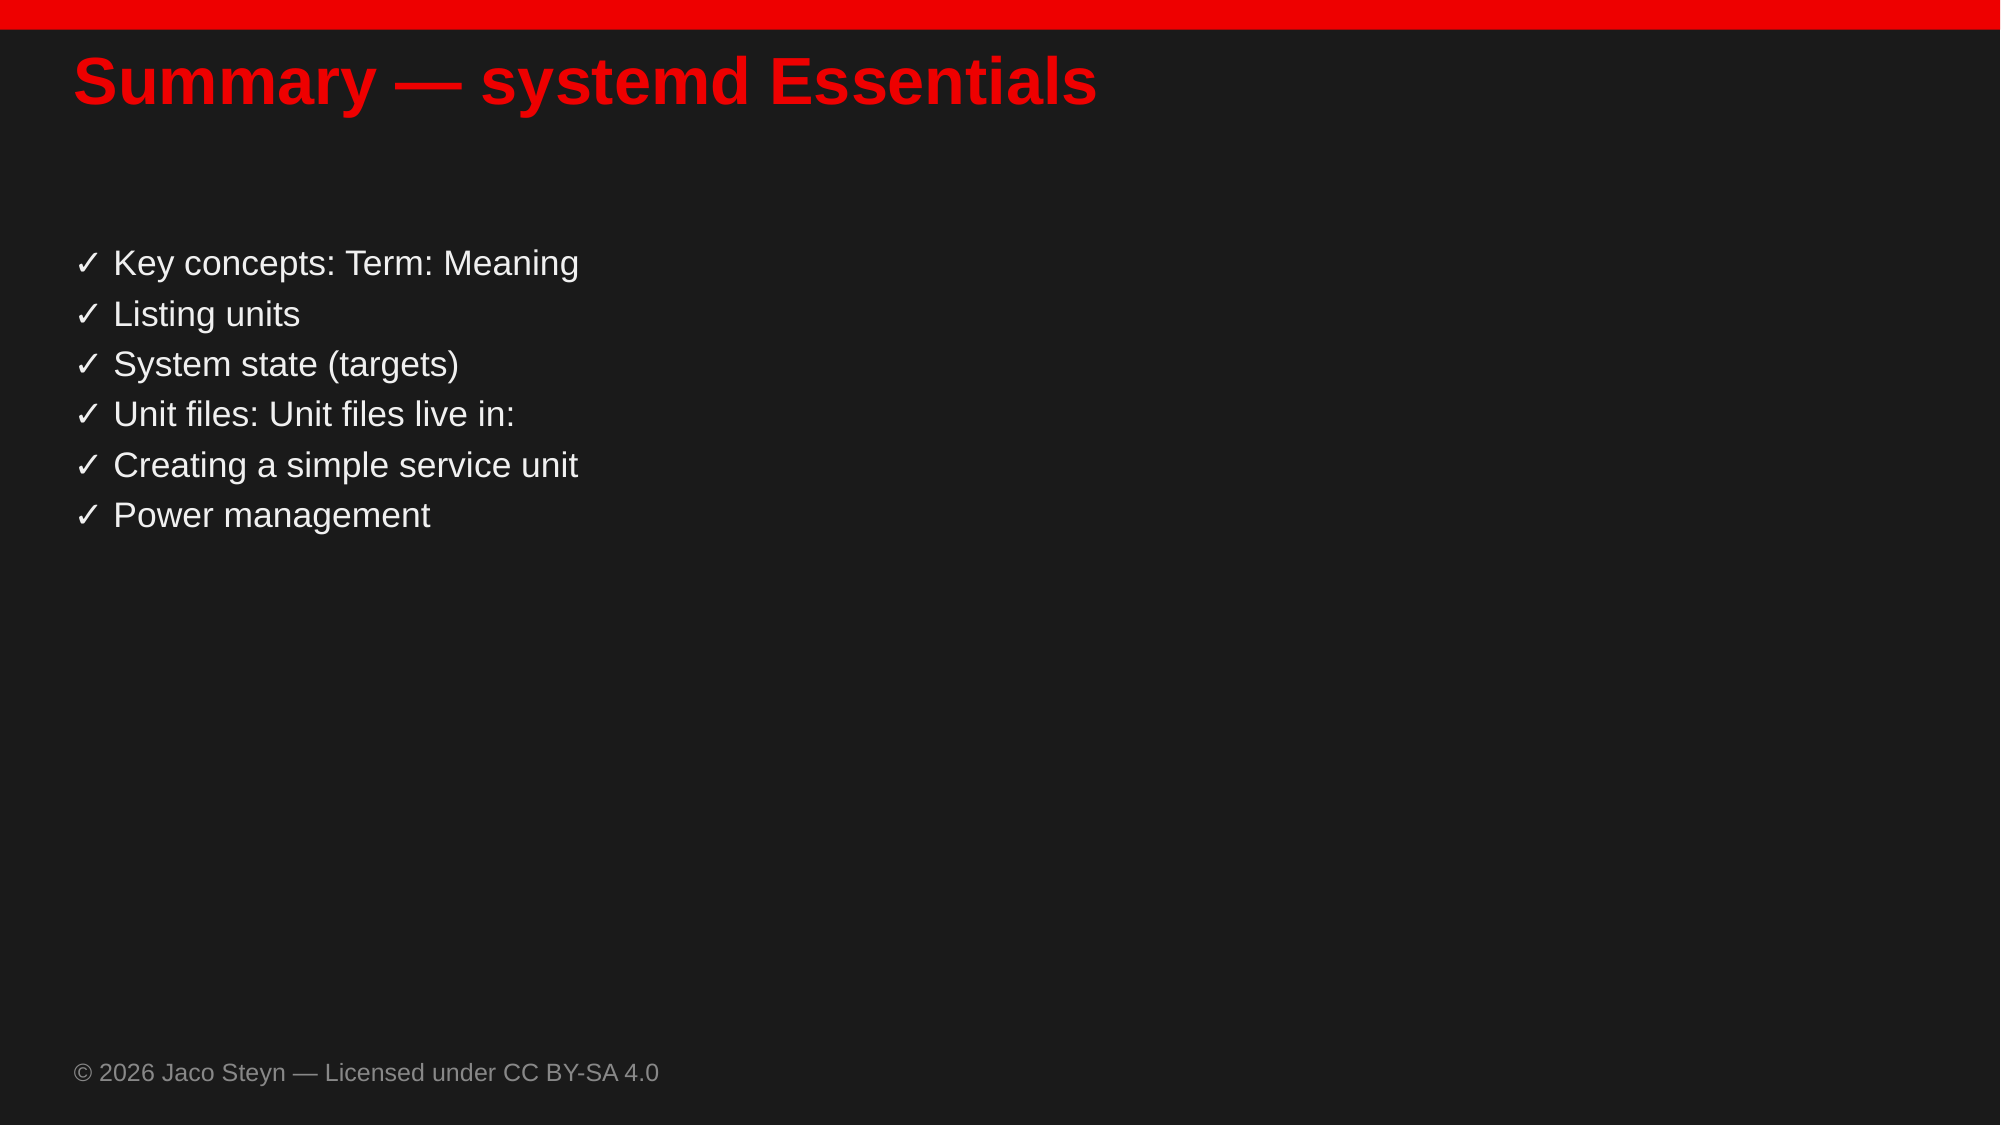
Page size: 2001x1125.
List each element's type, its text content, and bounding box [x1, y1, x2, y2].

text_box © 2026 Jaco Steyn — Licensed under CC BY-SA 4.0 [59, 1051, 1942, 1093]
text_box ✓ Key concepts: Term: Meaning ✓ Listing units ✓ System state (targets) ✓ Unit files: Unit files live in: ✓ Creating a simple service unit ✓ Power management [59, 236, 1942, 1037]
text_box [0, 0, 2001, 30]
text_box Summary — systemd Essentials [59, 36, 1942, 208]
